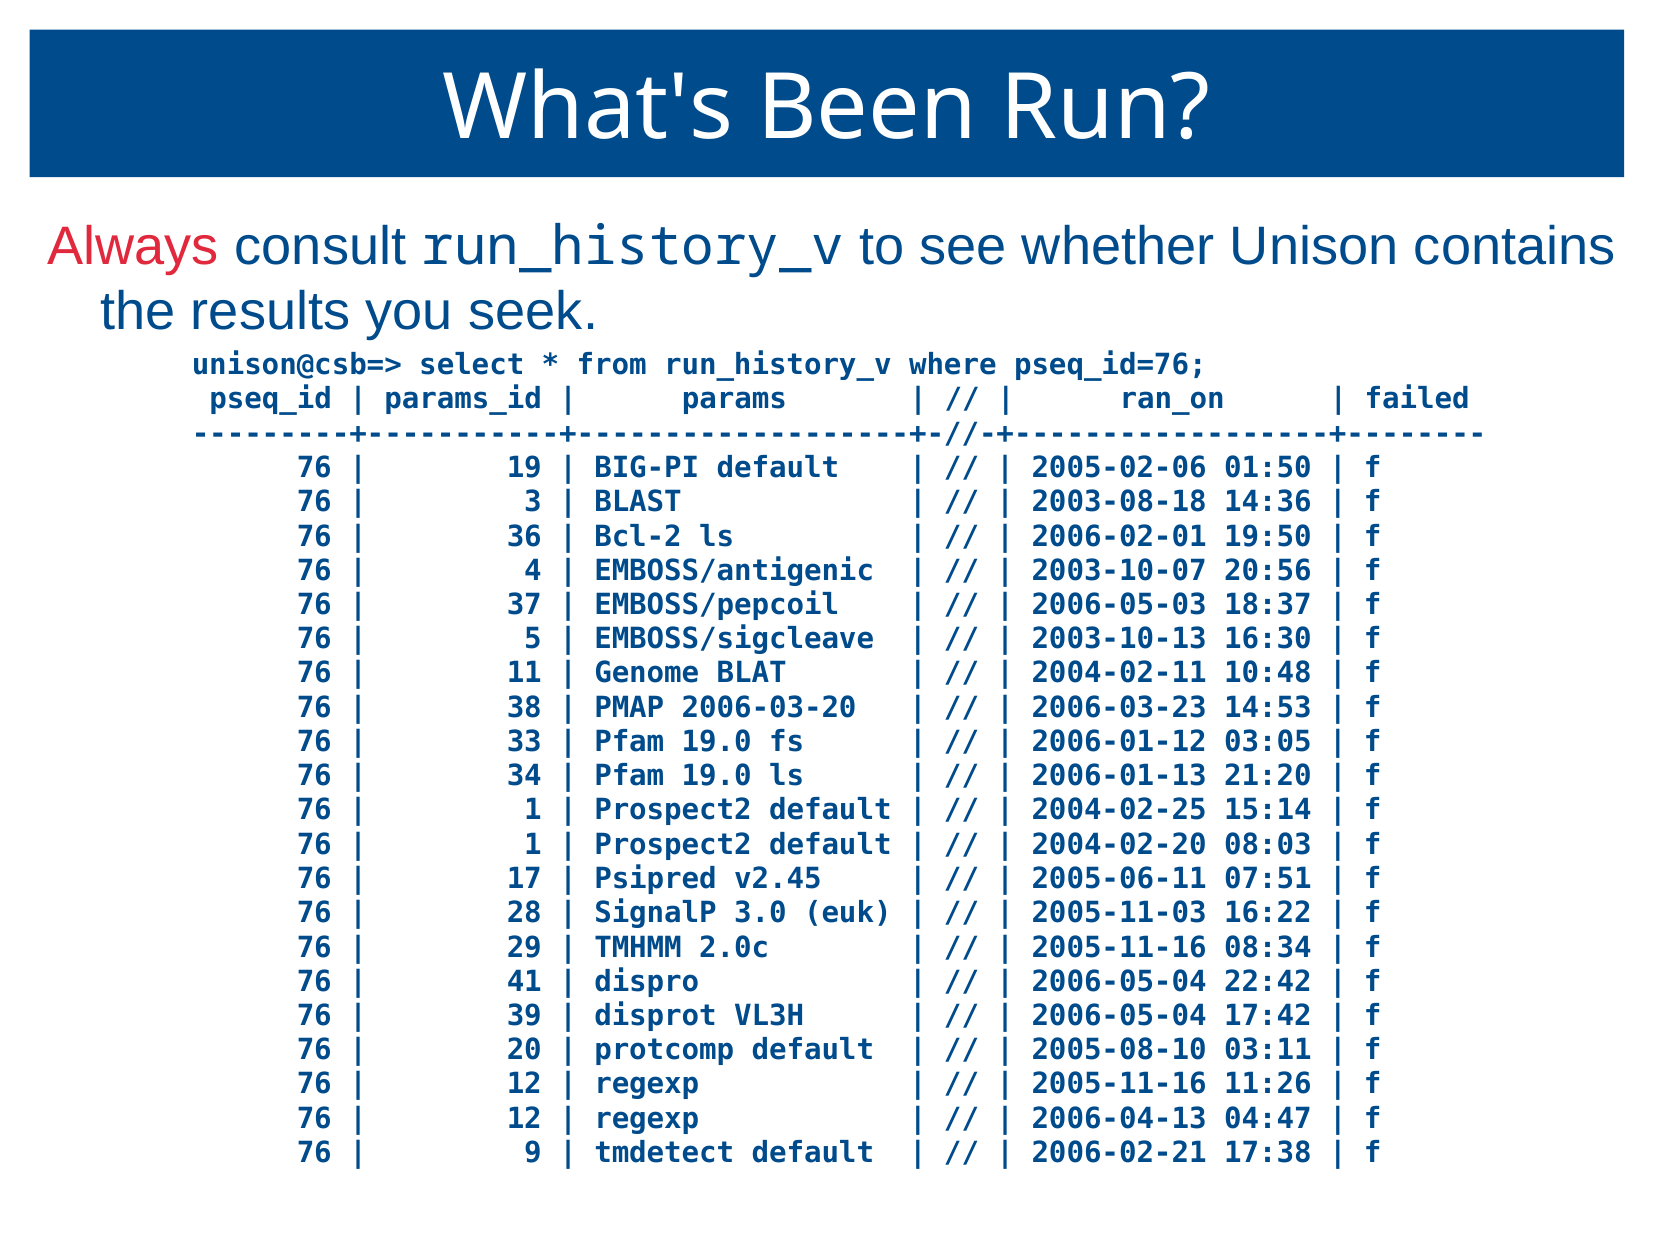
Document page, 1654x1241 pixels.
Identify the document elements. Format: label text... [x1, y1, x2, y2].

text_box unison@csb=> select * from run_history_v where pseq_id=76; pseq_id | params_id | params | // | ran_on | failed ---------+-----------+-------------------+-//-+------------------+-------- 76 | 19 | BIG-PI default | // | 2005-02-06 01:50 | f 76 | 3 | BLAST | // | 2003-08-18 14:36 | f 76 | 36 | Bcl-2 ls | // | 2006-02-01 19:50 | f 76 | 4 | EMBOSS/antigenic | // | 2003-10-07 20:56 | f 76 | 37 | EMBOSS/pepcoil | // | 2006-05-03 18:37 | f 76 | 5 | EMBOSS/sigcleave | // | 2003-10-13 16:30 | f 76 | 11 | Genome BLAT | // | 2004-02-11 10:48 | f 76 | 38 | PMAP 2006-03-20 | // | 2006-03-23 14:53 | f 76 | 33 | Pfam 19.0 fs | // | 2006-01-12 03:05 | f 76 | 34 | Pfam 19.0 ls | // | 2006-01-13 21:20 | f 76 | 1 | Prospect2 default | // | 2004-02-25 15:14 | f 76 | 1 | Prospect2 default | // | 2004-02-20 08:03 | f 76 | 17 | Psipred v2.45 | // | 2005-06-11 07:51 | f 76 | 28 | SignalP 3.0 (euk) | // | 2005-11-03 16:22 | f 76 | 29 | TMHMM 2.0c | // | 2005-11-16 08:34 | f 76 | 41 | dispro | // | 2006-05-04 22:42 | f 76 | 39 | disprot VL3H | // | 2006-05-04 17:42 | f 76 | 20 | protcomp default | // | 2005-08-10 03:11 | f 76 | 12 | regexp | // | 2005-11-16 11:26 | f 76 | 12 | regexp | // | 2006-04-13 04:47 | f 76 | 9 | tmdetect default | // | 2006-02-21 17:38 | f [177, 340, 1520, 1211]
title What's Been Run? [29, 29, 1625, 178]
list Always consult run_history_v to see whether Unison contains the results you seek. [29, 206, 1625, 1152]
